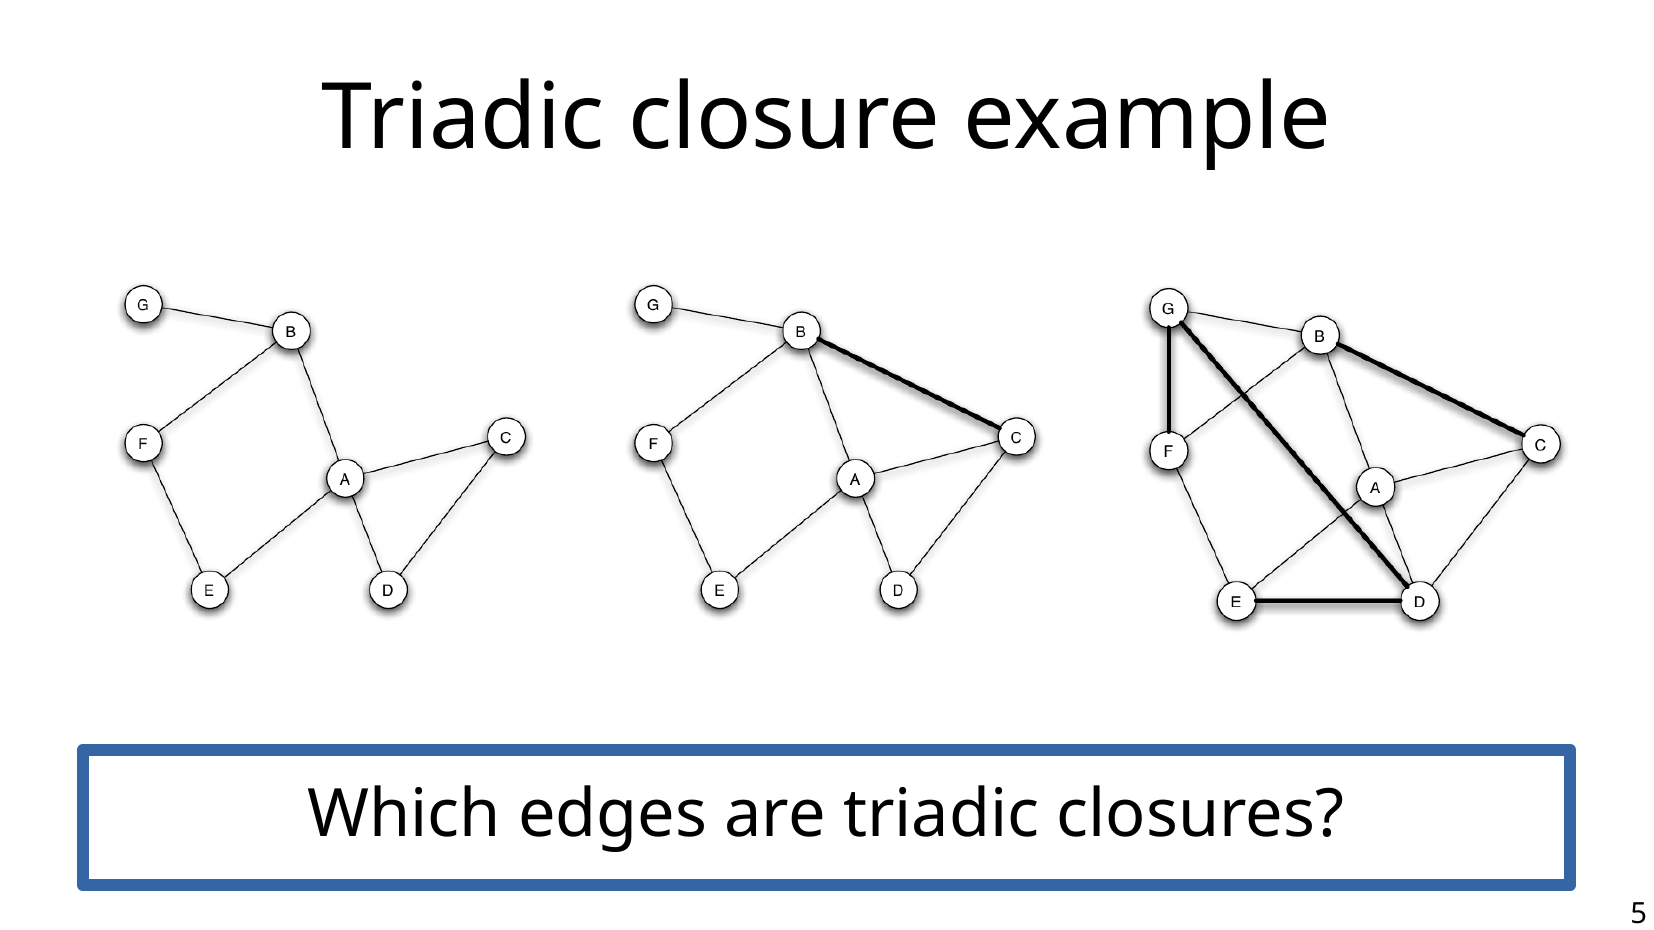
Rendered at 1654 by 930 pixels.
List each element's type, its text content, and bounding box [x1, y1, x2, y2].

picture [1111, 263, 1603, 639]
list Which edges are triadic closures? [82, 750, 1571, 886]
picture [100, 263, 1053, 631]
title Triadic closure example [82, 1, 1571, 225]
